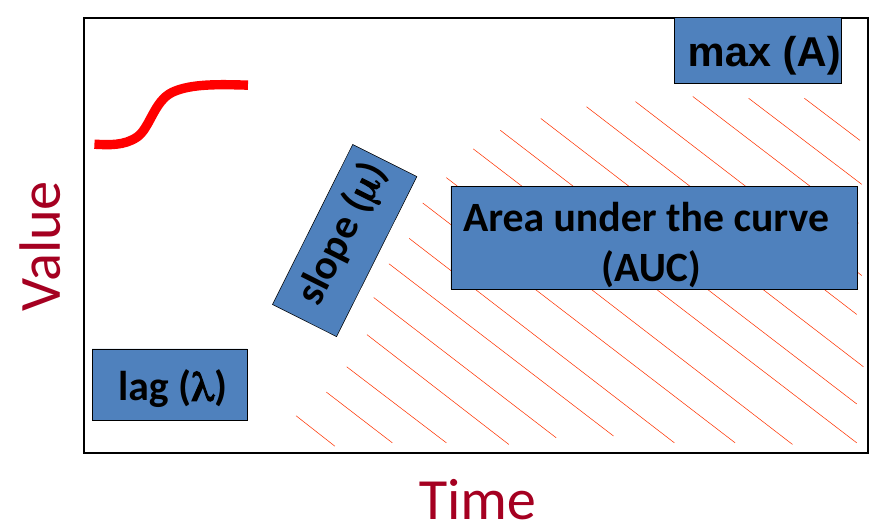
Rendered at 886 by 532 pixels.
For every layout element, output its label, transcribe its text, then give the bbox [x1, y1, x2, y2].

text_box Time [403, 453, 551, 532]
text_box max (A) [665, 17, 864, 83]
text_box Value [0, 166, 79, 327]
text_box lag (l) [83, 351, 263, 417]
text_box slope (m) [247, 93, 429, 370]
text_box Area under the curve (AUC) [439, 182, 863, 298]
text_box [84, 17, 868, 454]
